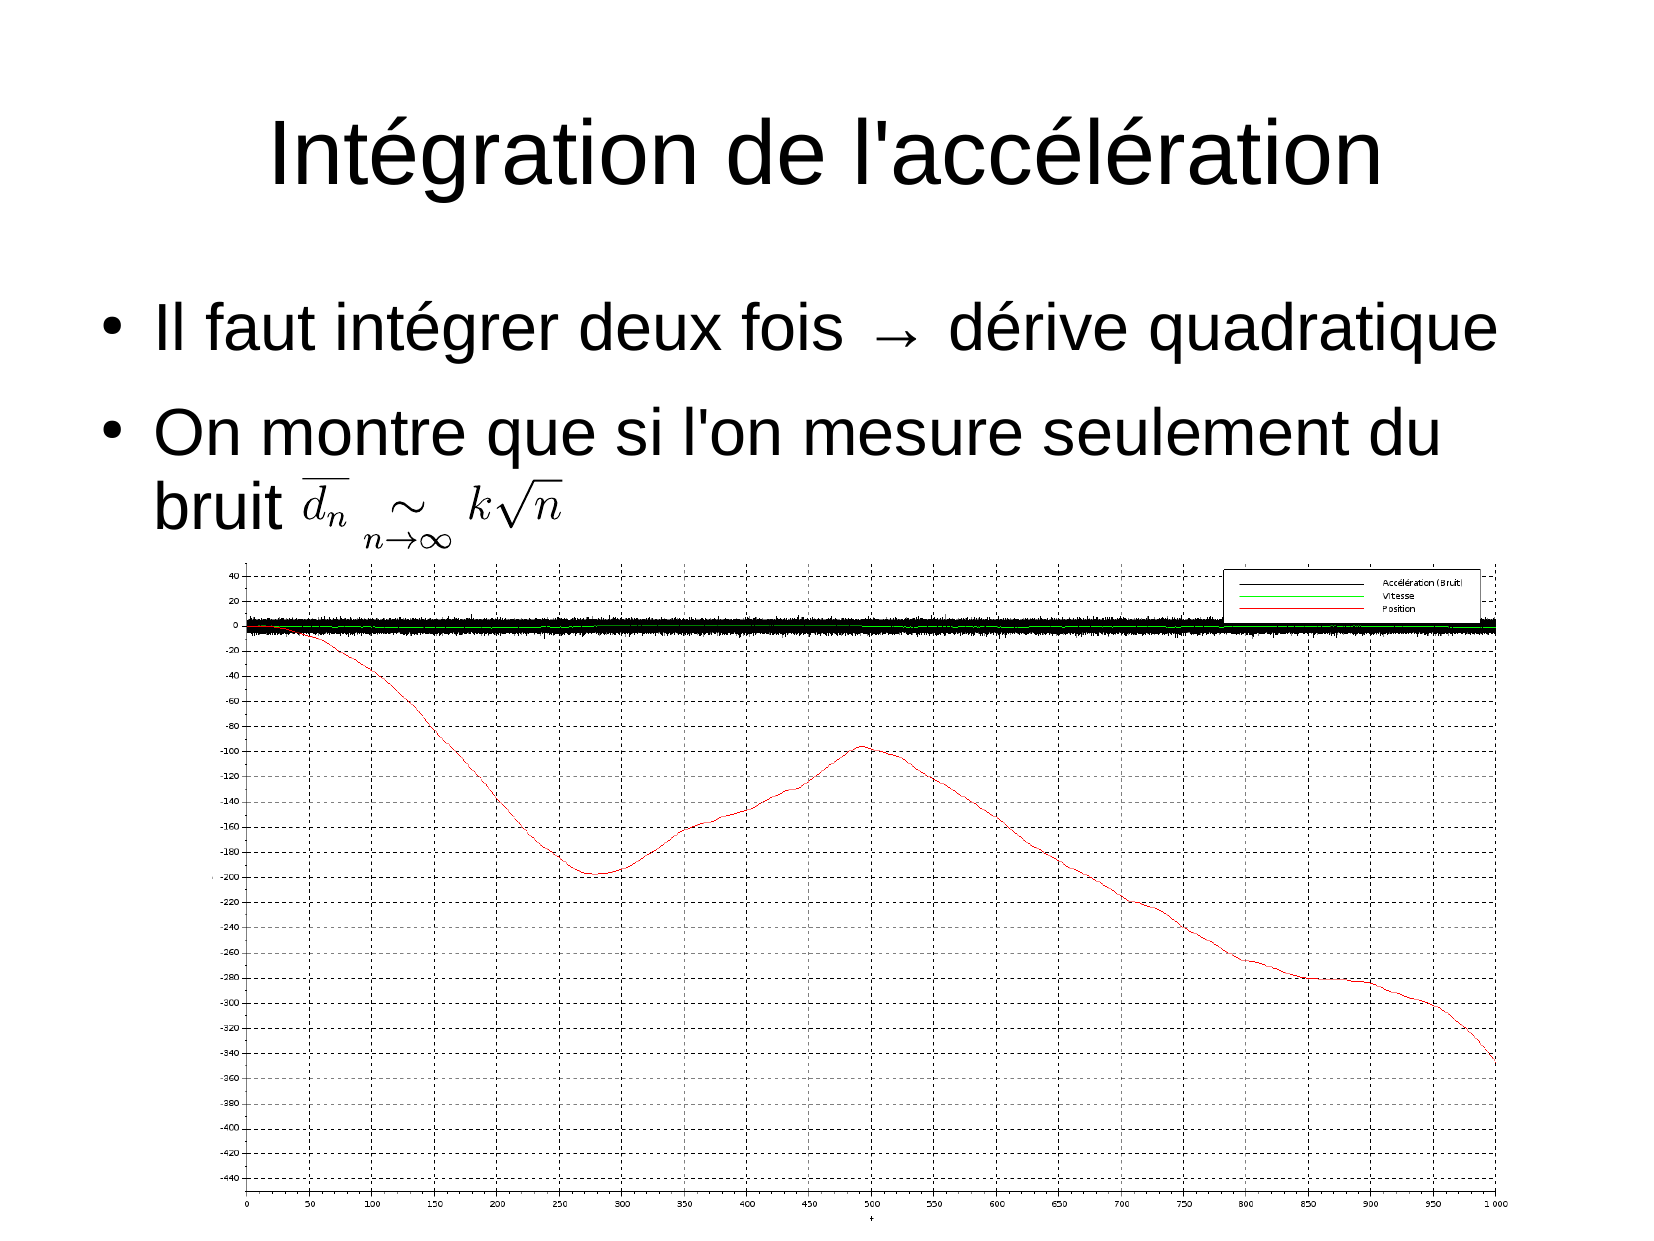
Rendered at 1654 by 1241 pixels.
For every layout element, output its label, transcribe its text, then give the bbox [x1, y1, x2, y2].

list Il faut intégrer deux fois → dérive quadratique On montre que si l'on mesure seulement du bruit [82, 290, 1571, 1010]
picture [302, 478, 564, 550]
title Intégration de l'accélération [82, 49, 1571, 257]
picture [212, 555, 1521, 1221]
